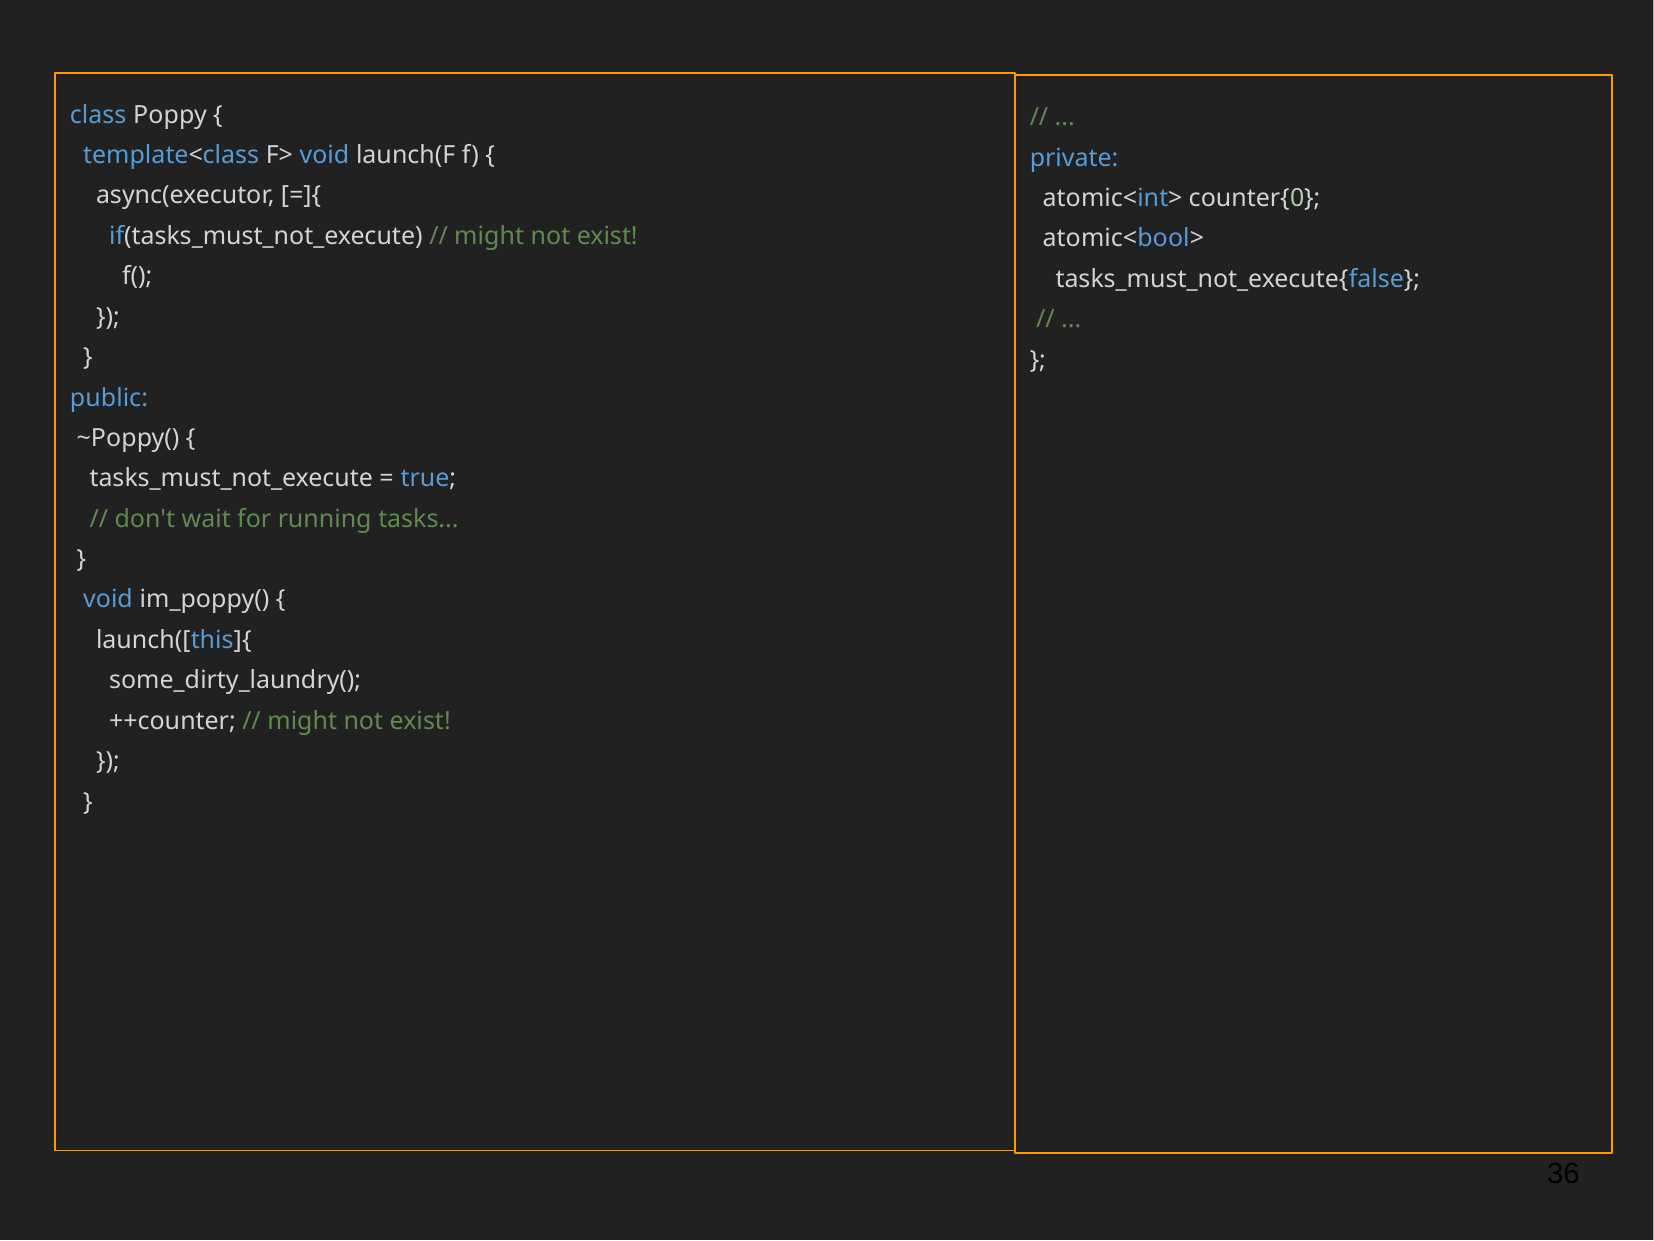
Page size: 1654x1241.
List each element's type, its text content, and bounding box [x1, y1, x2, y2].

list class Poppy { template<class F> void launch(F f) { async(executor, [=]{ if(tasks_must_not_execute) // might not exist! f(); }); } public: ~Poppy() { tasks_must_not_execute = true; // don't wait for running tasks... } void im_poppy() { launch([this]{ some_dirty_laundry(); ++counter; // might not exist! }); } [55, 72, 1015, 1151]
slide_number <number> [1532, 1124, 1632, 1220]
list // ... private: atomic<int> counter{0}; atomic<bool> tasks_must_not_execute{false}; // ... }; [1014, 75, 1613, 1153]
